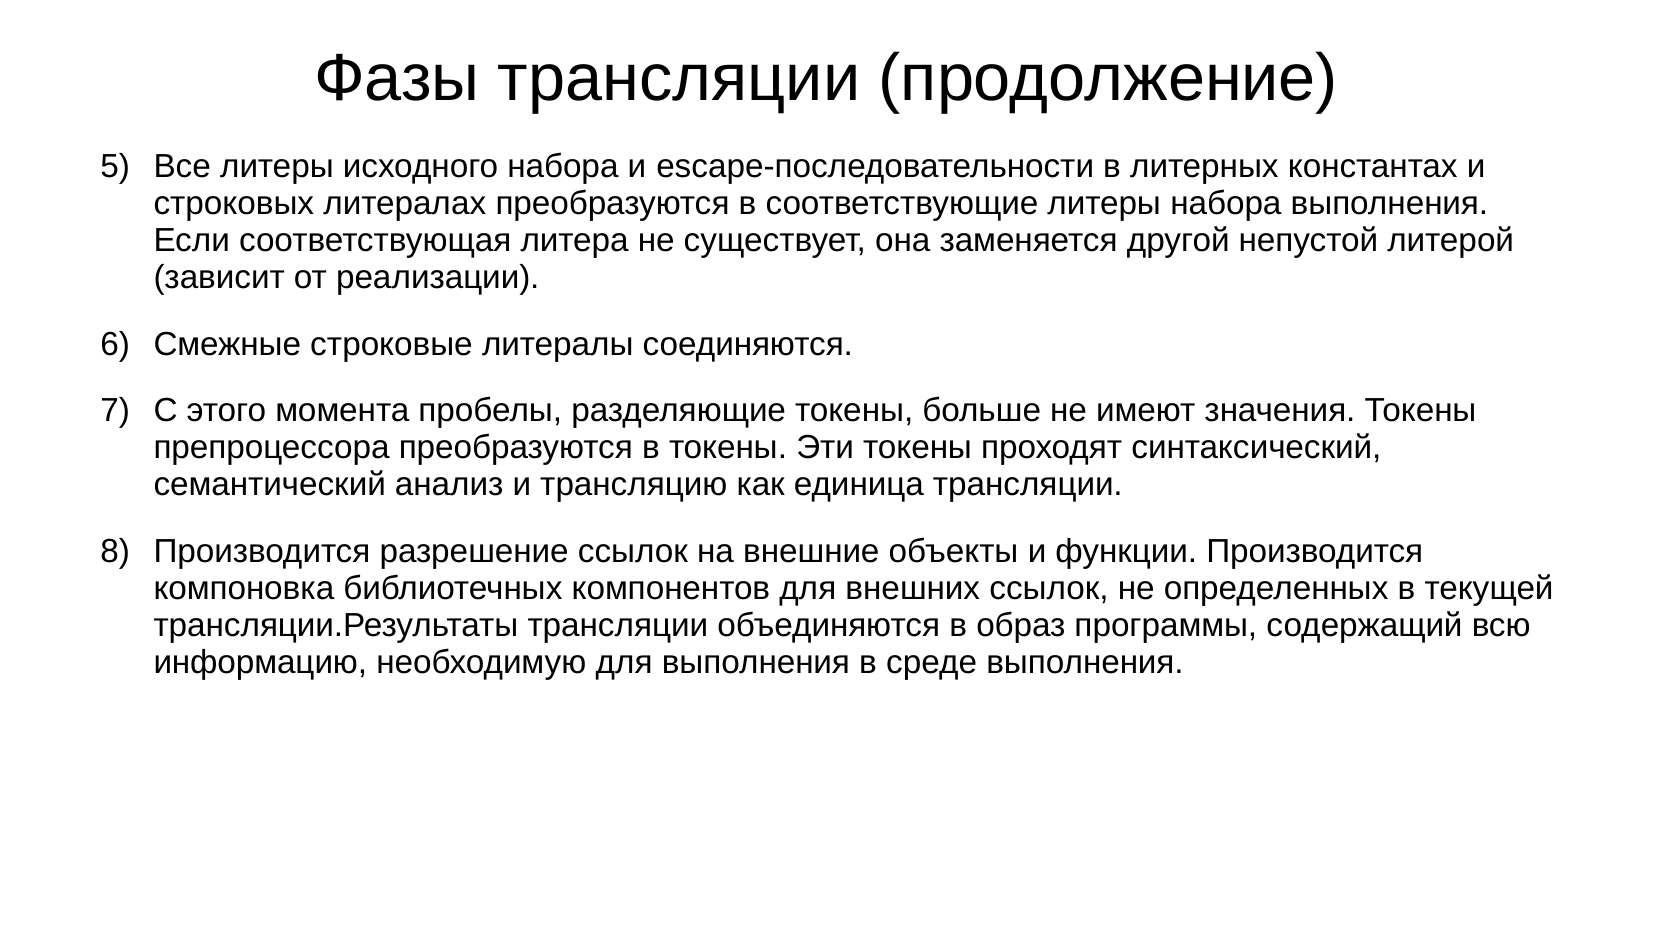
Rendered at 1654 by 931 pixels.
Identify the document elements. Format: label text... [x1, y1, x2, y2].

list Все литеры исходного набора и escape-последовательности в литерных константах и строковых литералах преобразуются в соответствующие литеры набора выполнения. Если соответствующая литера не существует, она заменяется другой непустой литерой (зависит от реализации). Смежные строковые литералы соединяются. С этого момента пробелы, разделяющие токены, больше не имеют значения. Токены препроцессора преобразуются в токены. Эти токены проходят синтаксический, семантический анализ и трансляцию как единица трансляции. Производится разрешение ссылок на внешние объекты и функции. Производится компоновка библиотечных компонентов для внешних ссылок, не определенных в текущей трансляции.Результаты трансляции объединяются в образ программы, содержащий всю информацию, необходимую для выполнения в среде выполнения. [82, 147, 1571, 886]
title Фазы трансляции (продолжение) [82, 37, 1571, 119]
